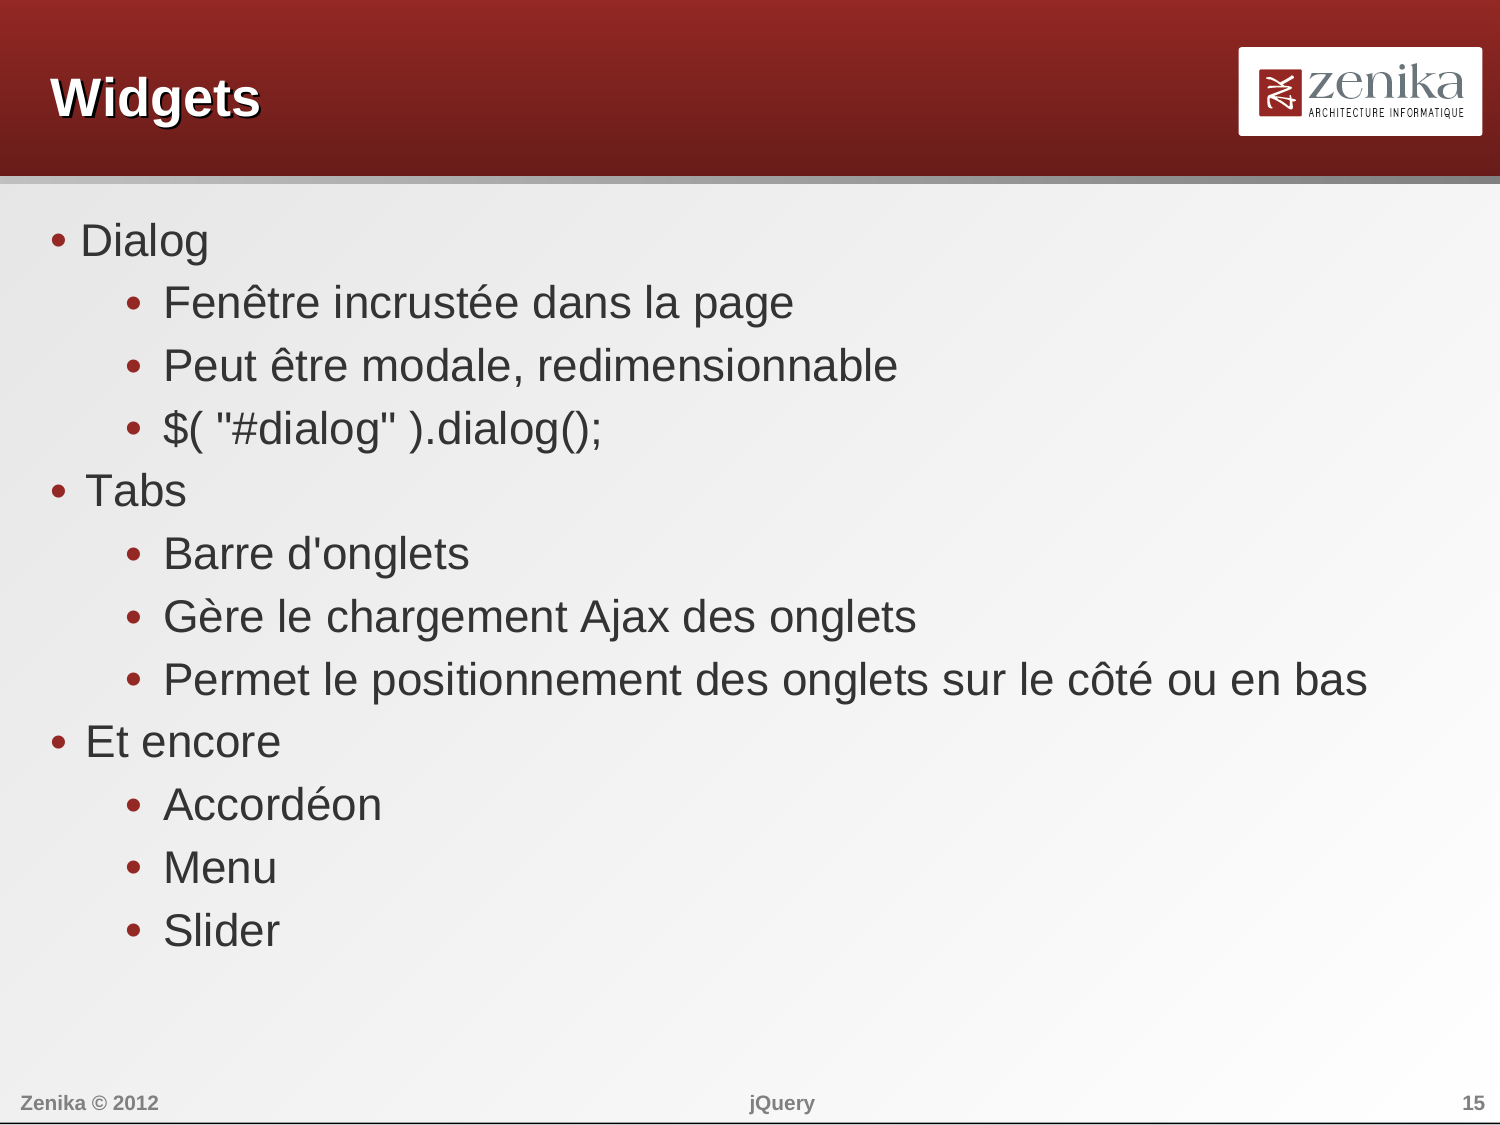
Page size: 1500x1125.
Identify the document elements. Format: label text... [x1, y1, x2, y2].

picture [1257, 58, 1464, 125]
list Dialog Fenêtre incrustée dans la page Peut être modale, redimensionnable $( "#dialog" ).dialog(); Tabs Barre d'onglets Gère le chargement Ajax des onglets Permet le positionnement des onglets sur le côté ou en bas Et encore Accordéon Menu Slider [50, 214, 1435, 956]
title Widgets [50, 3, 1206, 192]
